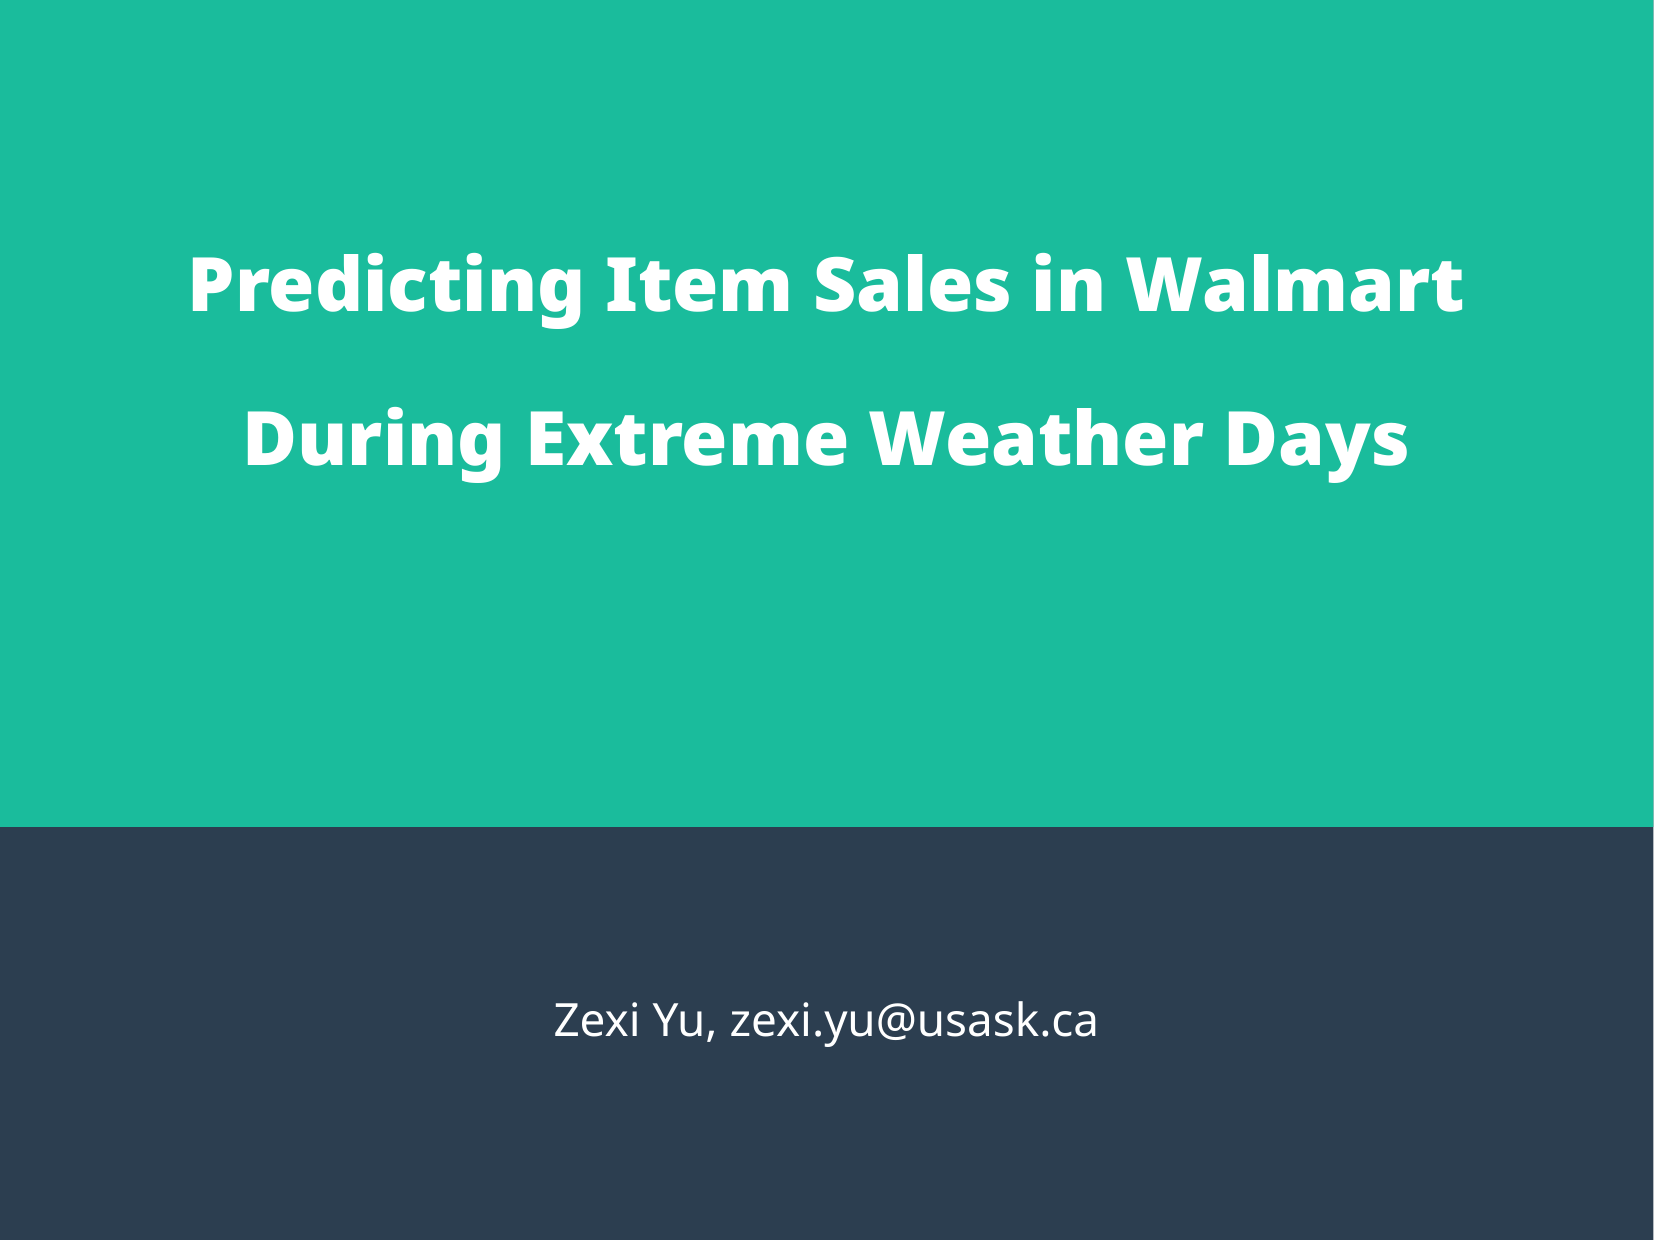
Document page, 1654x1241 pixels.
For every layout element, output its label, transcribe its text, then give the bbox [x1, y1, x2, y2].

subtitle Zexi Yu, zexi.yu@usask.ca [59, 856, 1595, 1182]
title Predicting Item Sales in Walmart During Extreme Weather Days [59, 224, 1595, 443]
